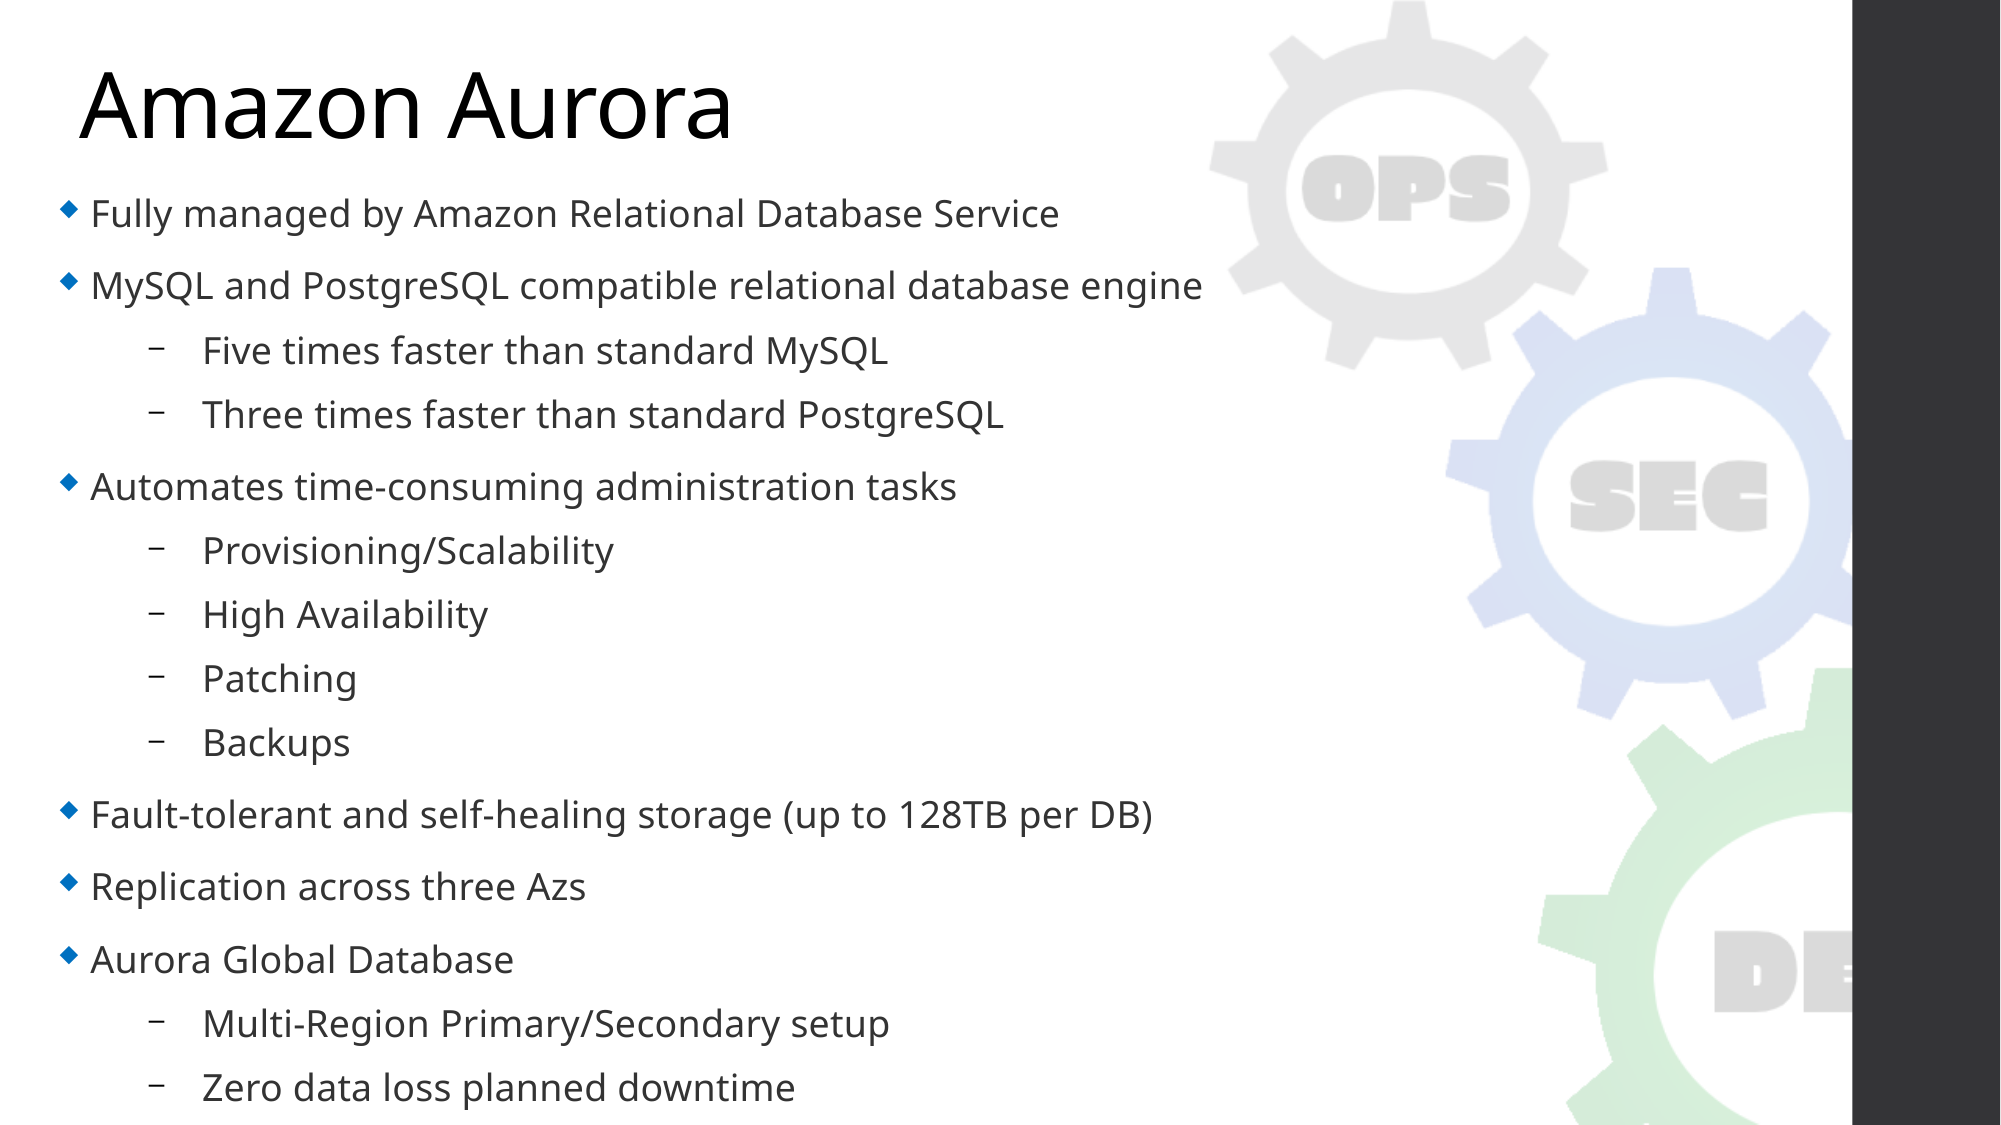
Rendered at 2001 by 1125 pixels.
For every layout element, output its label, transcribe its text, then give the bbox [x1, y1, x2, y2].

title Amazon Aurora [64, 33, 1797, 166]
list Fully managed by Amazon Relational Database Service MySQL and PostgreSQL compatible relational database engine Five times faster than standard MySQL Three times faster than standard PostgreSQL Automates time-consuming administration tasks Provisioning/Scalability High Availability Patching Backups Fault-tolerant and self-healing storage (up to 128TB per DB) Replication across three Azs Aurora Global Database Multi-Region Primary/Secondary setup Zero data loss planned downtime [45, 185, 1778, 1061]
